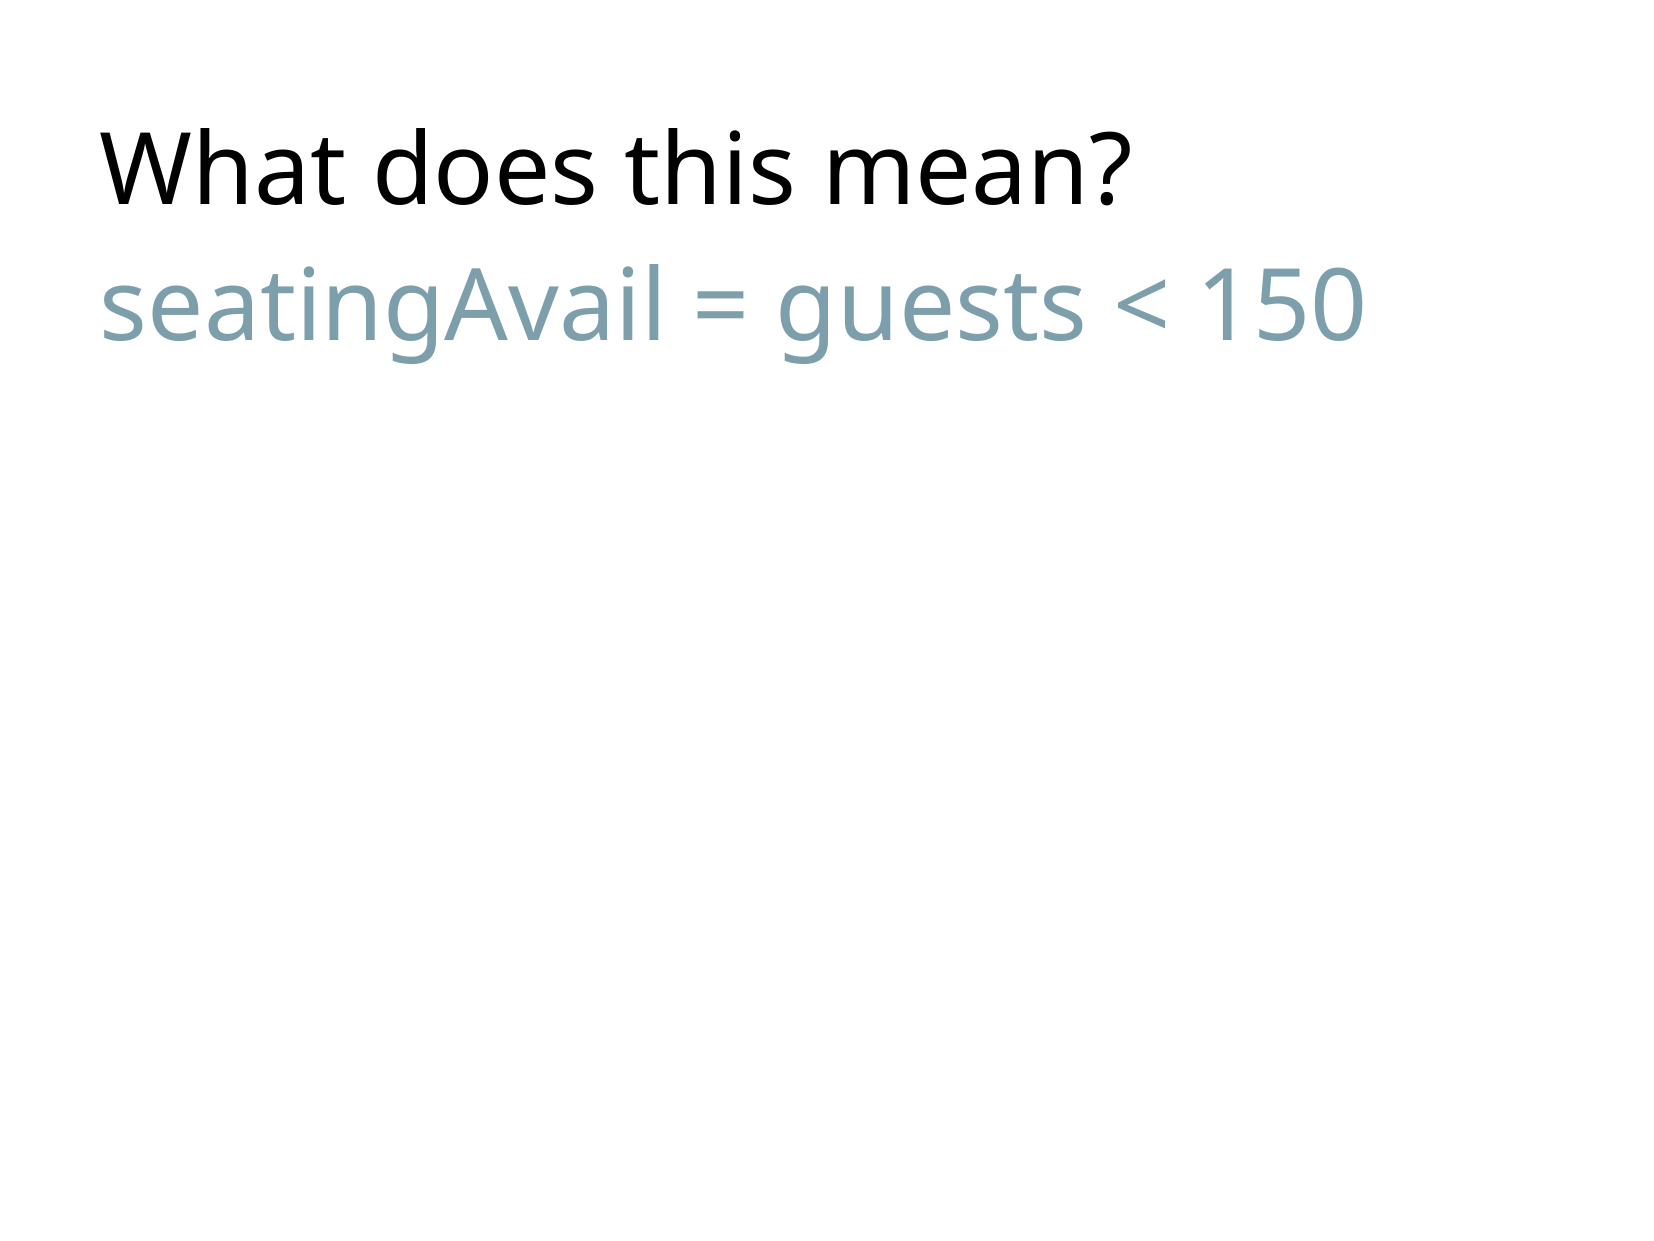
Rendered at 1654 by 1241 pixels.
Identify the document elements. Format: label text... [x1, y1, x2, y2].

text_box What does this mean? seatingAvail = guests < 150 [85, 90, 1561, 886]
